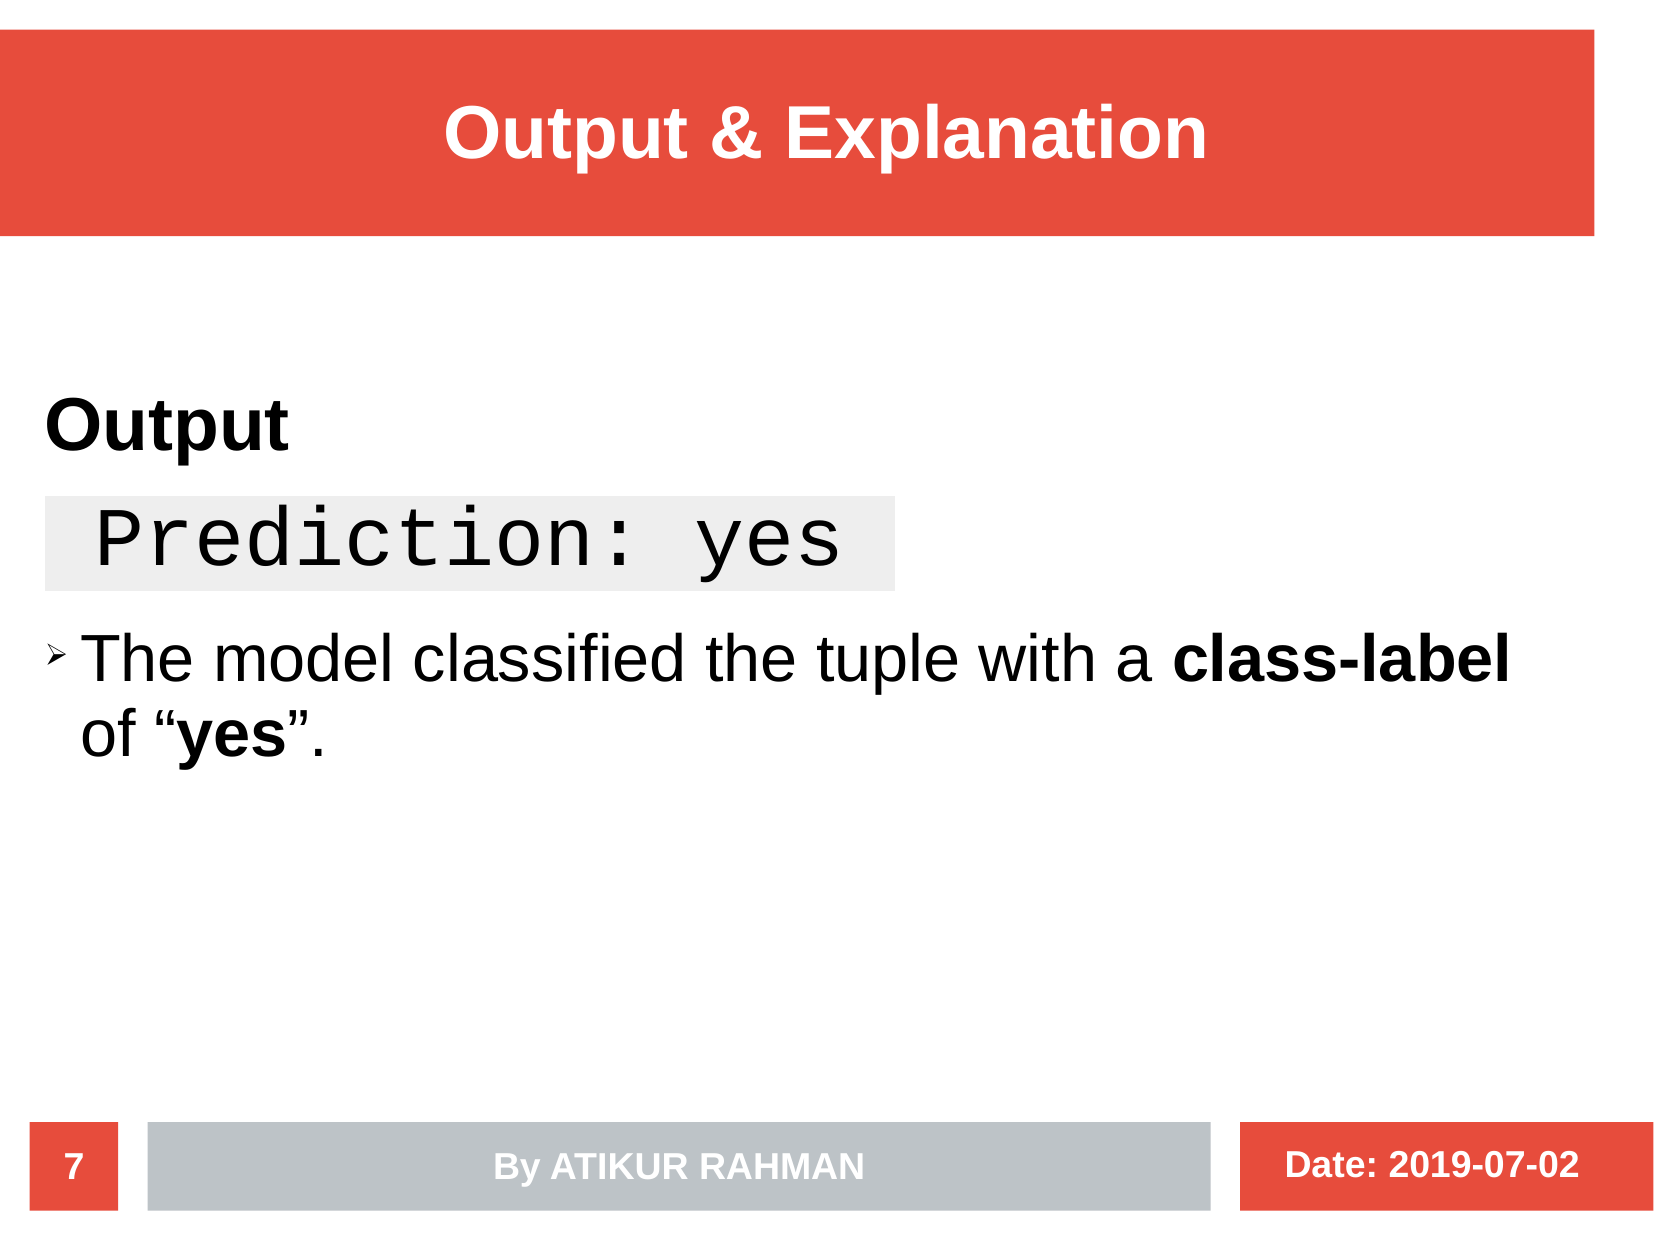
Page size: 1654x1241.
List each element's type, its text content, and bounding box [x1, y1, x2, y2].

title Output & Explanation [266, 59, 1388, 207]
text_box Output Prediction: yes The model classified the tuple with a class-label of “yes”. [30, 375, 1621, 1118]
